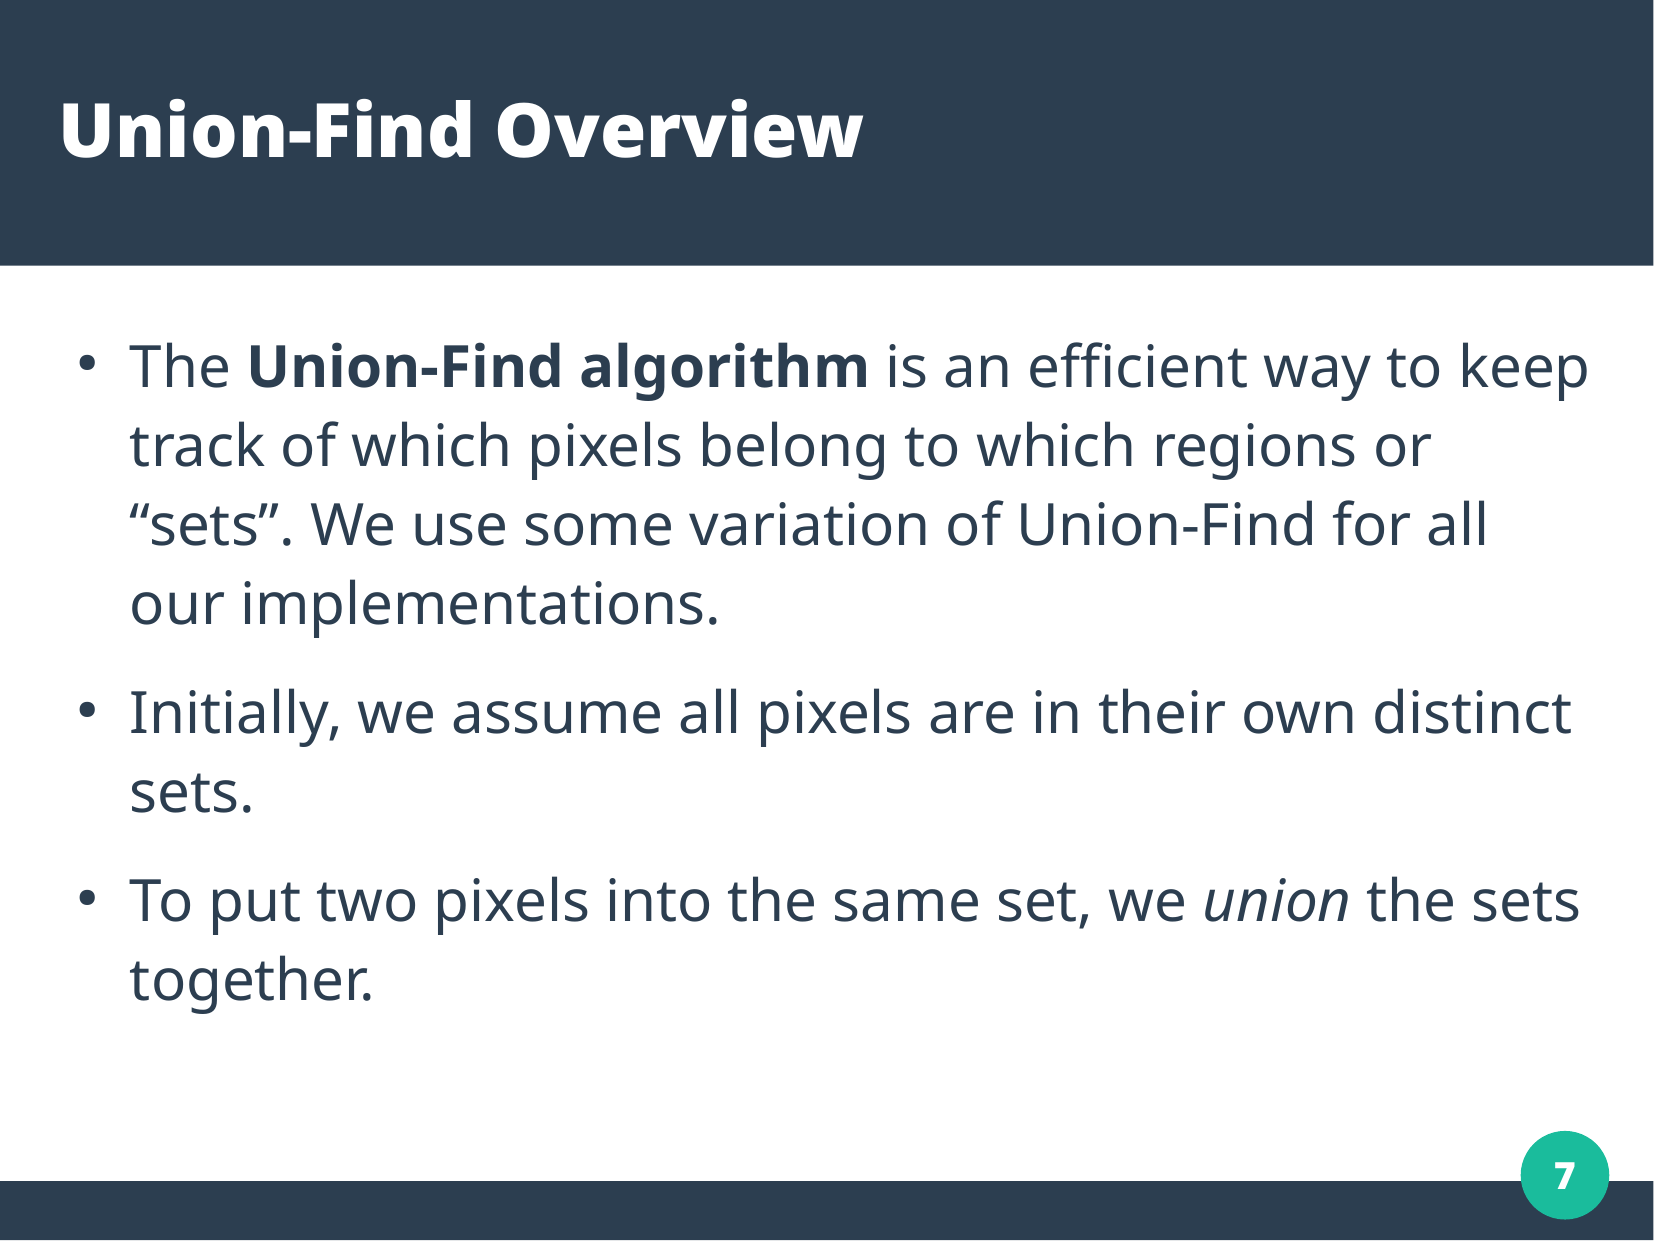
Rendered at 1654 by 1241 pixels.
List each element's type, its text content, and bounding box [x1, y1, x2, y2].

title Union-Find Overview [59, 49, 1595, 207]
list The Union-Find algorithm is an efficient way to keep track of which pixels belong to which regions or “sets”. We use some variation of Union-Find for all our implementations. Initially, we assume all pixels are in their own distinct sets. To put two pixels into the same set, we union the sets together. [59, 324, 1595, 1152]
